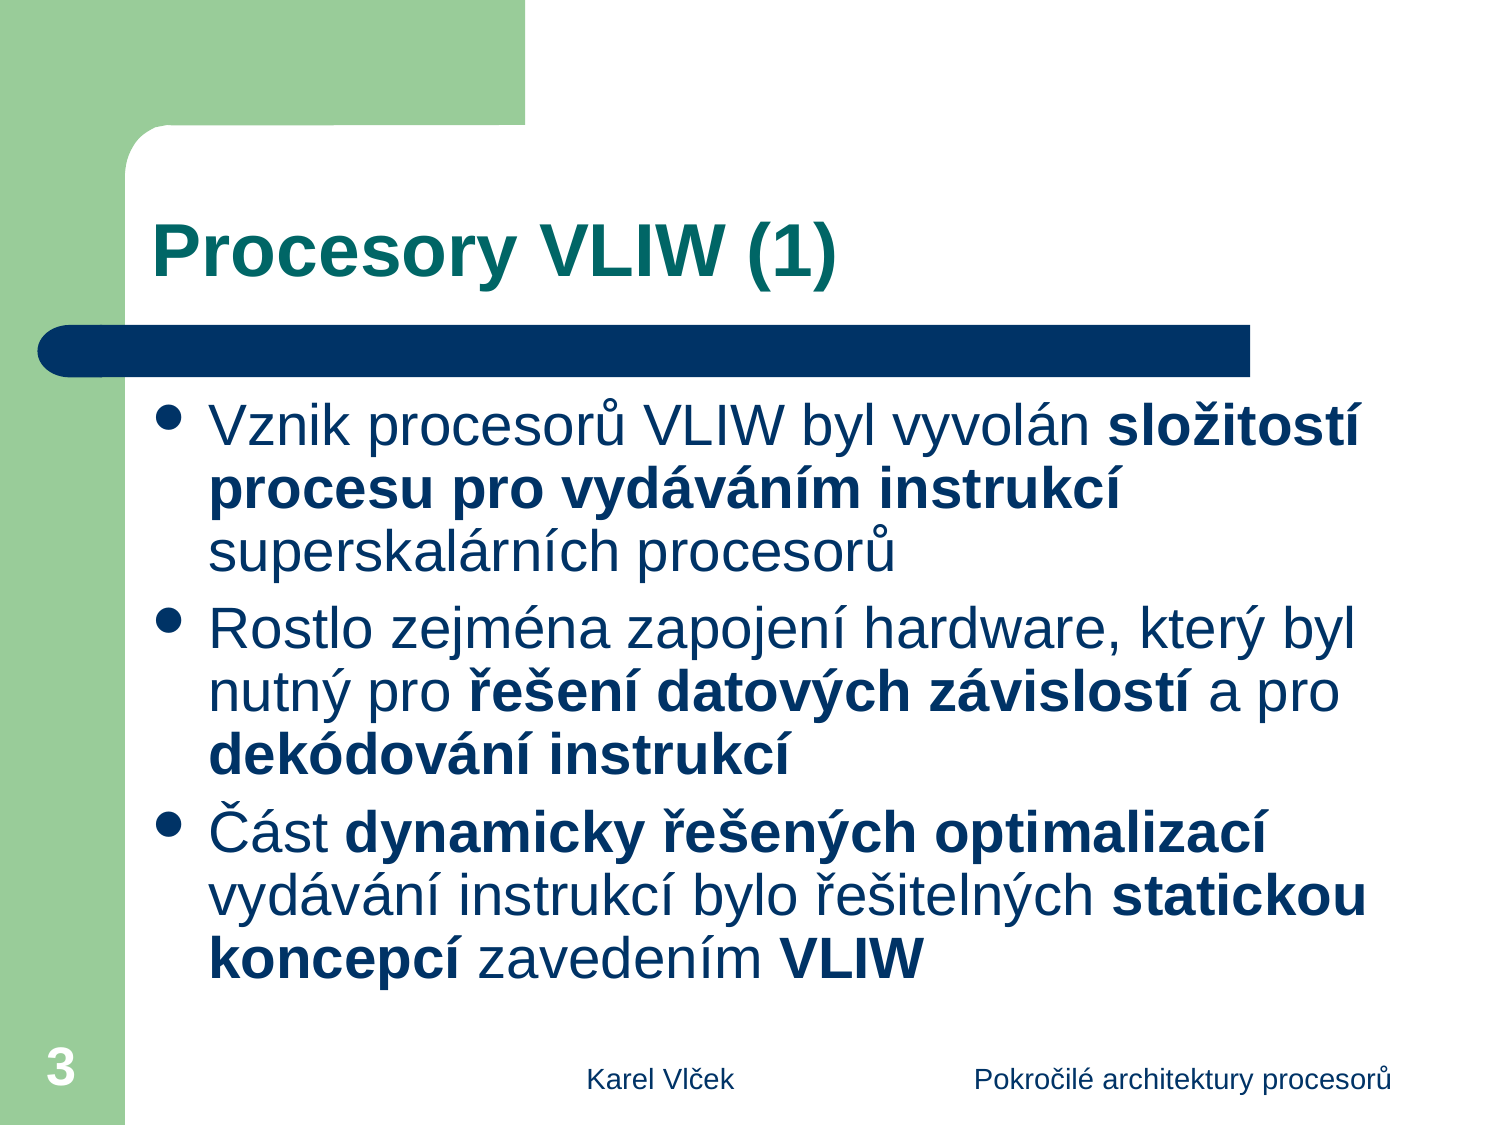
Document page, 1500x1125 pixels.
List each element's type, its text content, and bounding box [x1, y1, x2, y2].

title Procesory VLIW (1) [136, 136, 1414, 301]
list Vznik procesorů VLIW byl vyvolán složitostí procesu pro vydáváním instrukcí superskalárních procesorů Rostlo zejména zapojení hardware, který byl nutný pro řešení datových závislostí a pro dekódování instrukcí Část dynamicky řešených optimalizací vydávání instrukcí bylo řešitelných statickou koncepcí zavedením VLIW [137, 387, 1400, 999]
